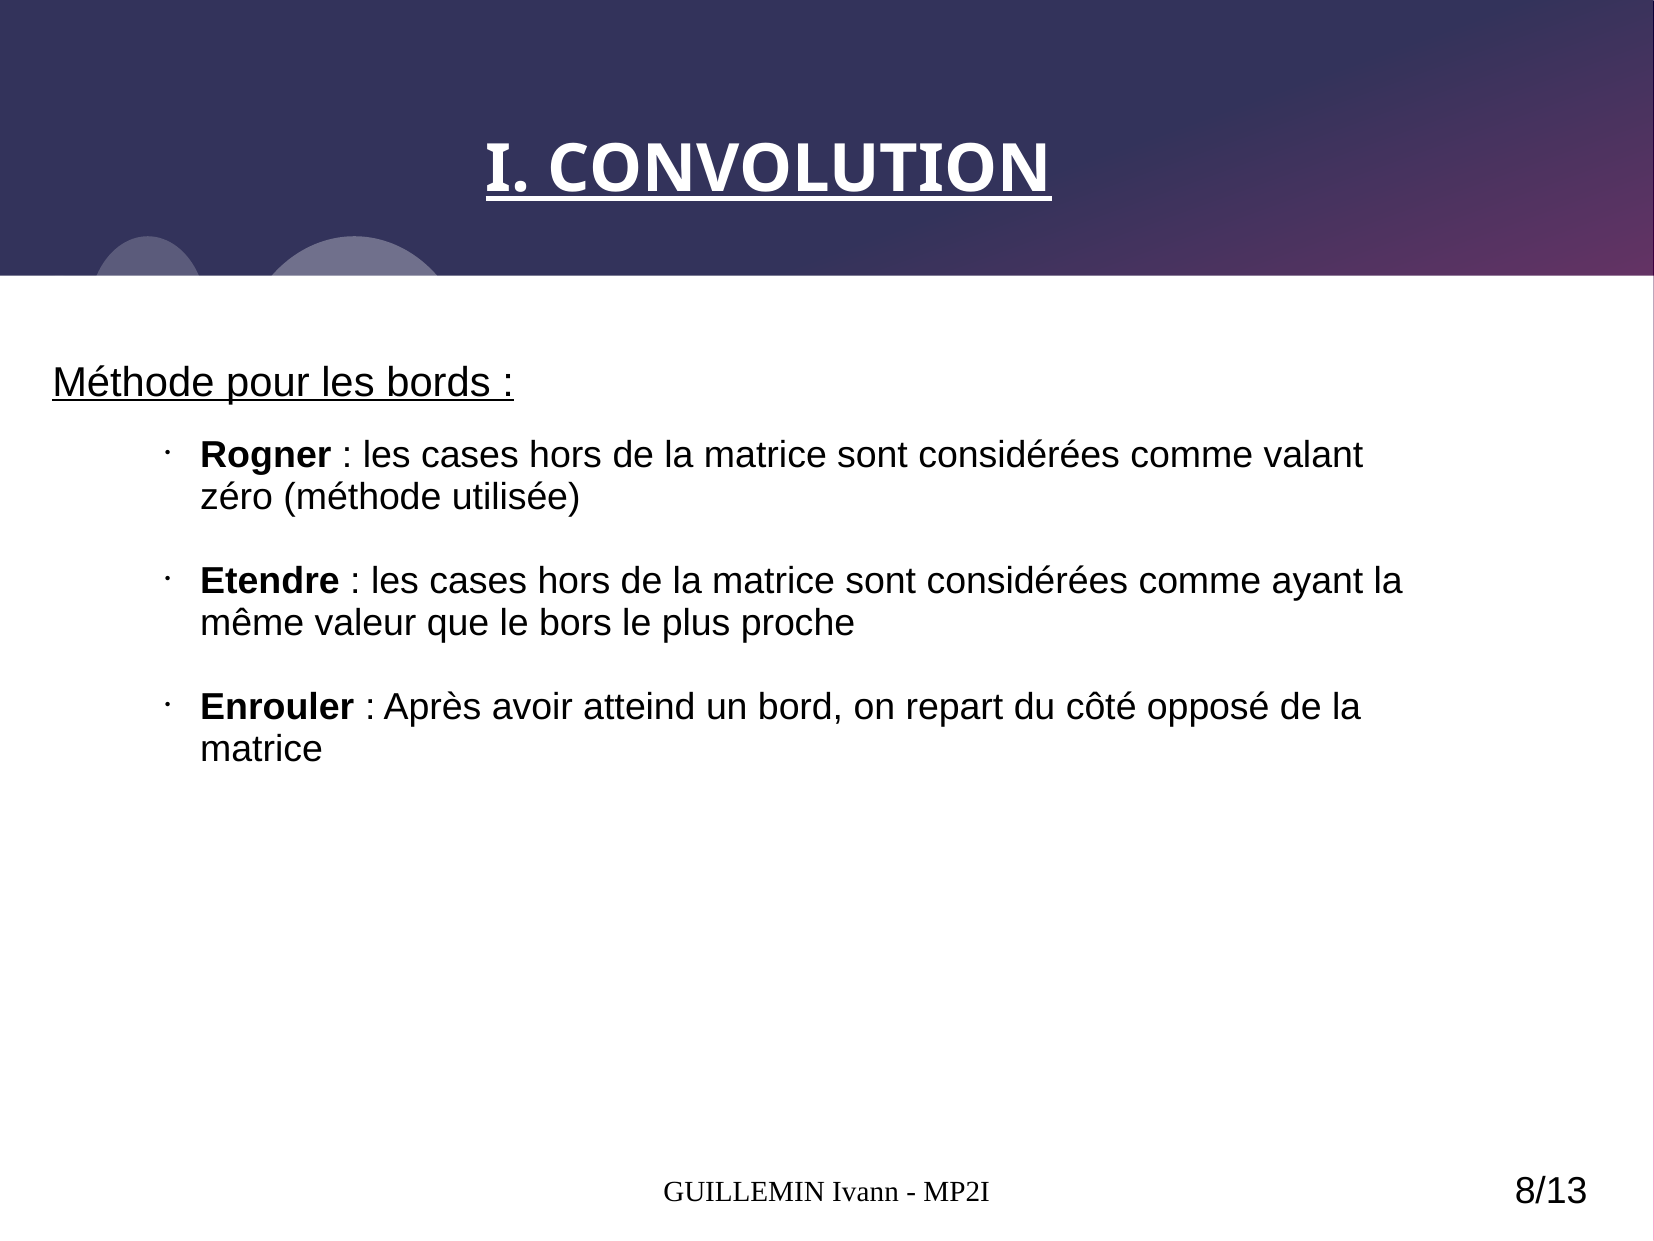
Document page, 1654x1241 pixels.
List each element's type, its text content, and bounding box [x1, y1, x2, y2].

text_box 8/13 [1500, 1162, 1651, 1220]
text_box Méthode pour les bords : [37, 351, 563, 413]
text_box Rogner : les cases hors de la matrice sont considérées comme valant zéro (méthode utilisée) Etendre : les cases hors de la matrice sont considérées comme ayant la même valeur que le bors le plus proche Enrouler : Après avoir atteind un bord, on repart du côté opposé de la matrice [150, 426, 1426, 777]
text_box I. CONVOLUTION [300, 112, 1238, 195]
